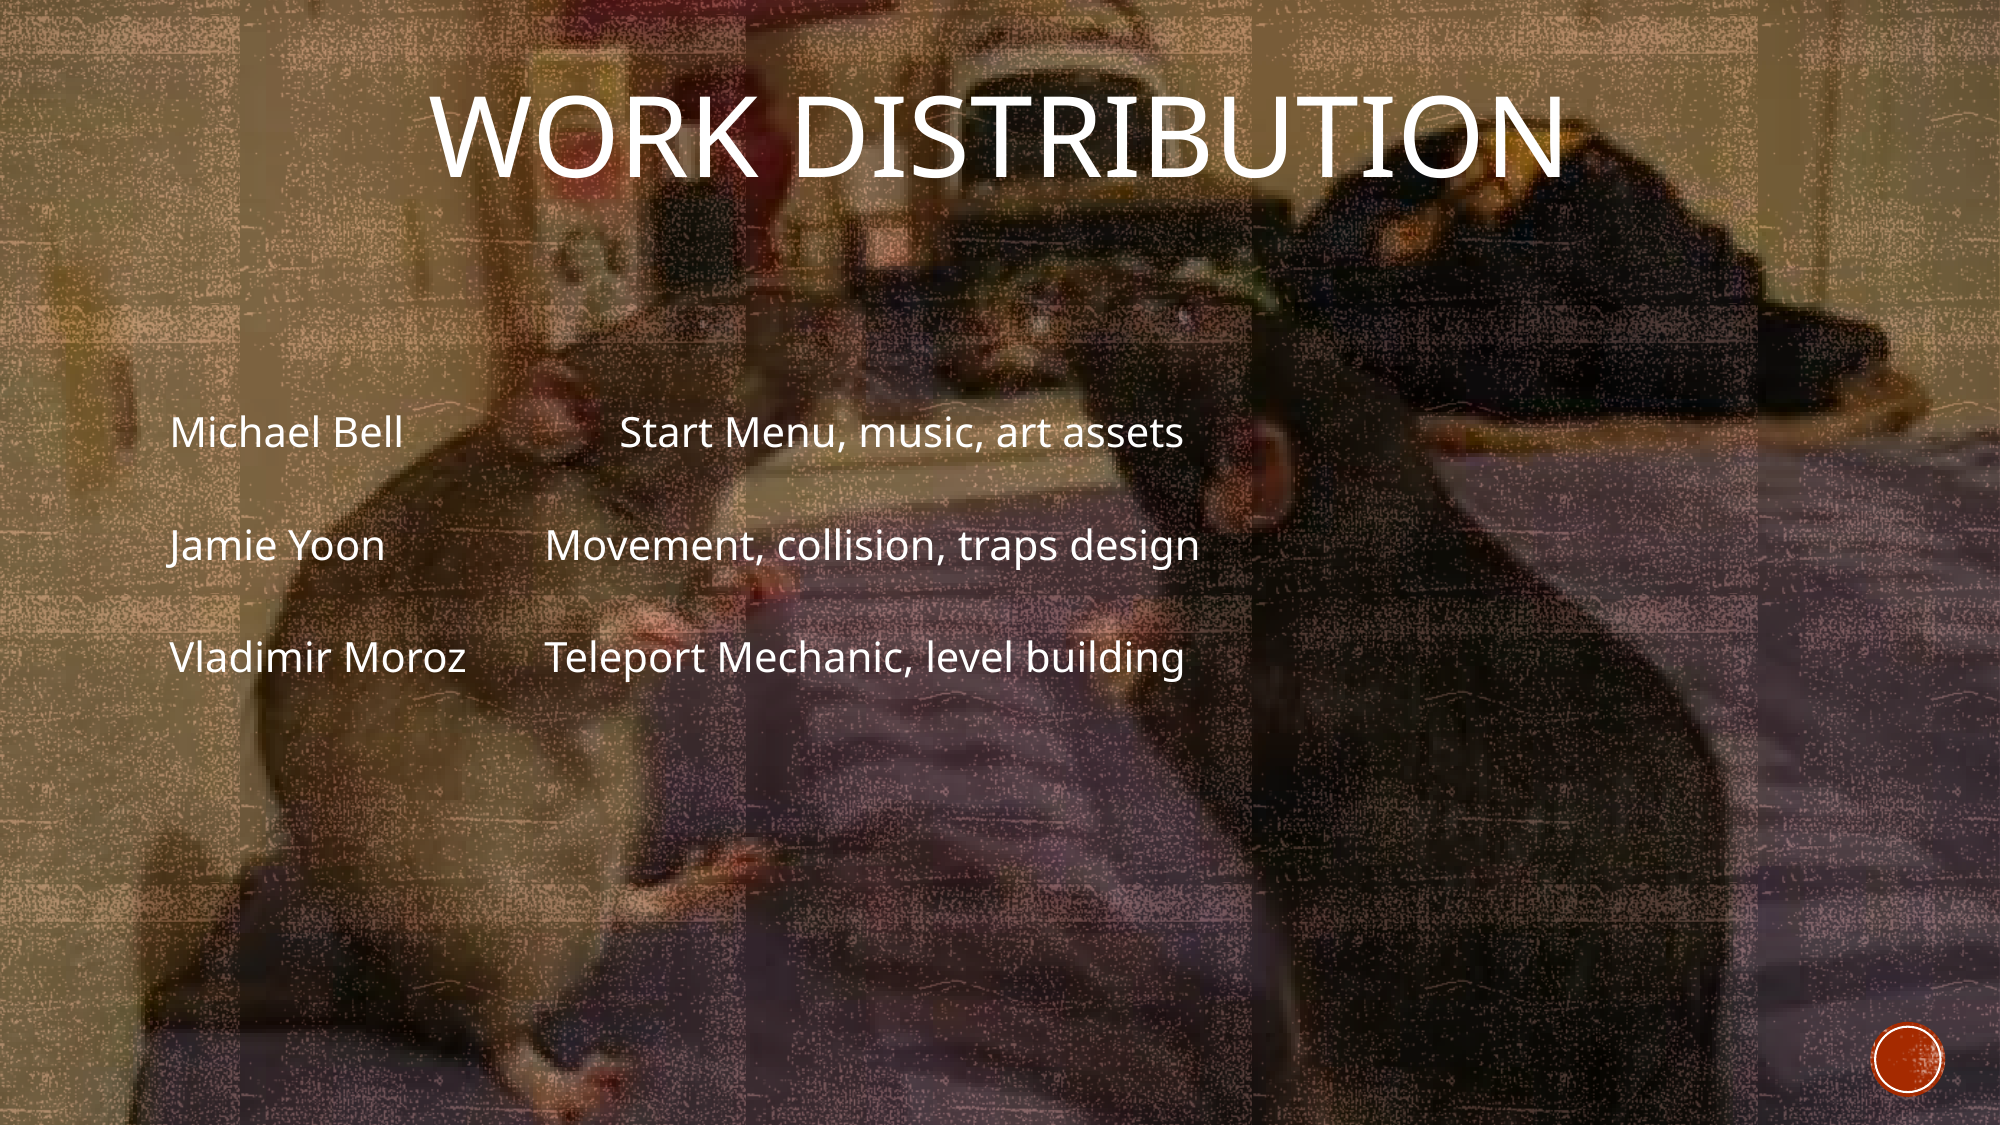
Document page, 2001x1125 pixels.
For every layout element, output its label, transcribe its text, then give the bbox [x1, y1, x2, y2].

text_box Michael Bell Start Menu, music, art assets Jamie Yoon Movement, collision, traps design Vladimir Moroz Teleport Mechanic, level building [154, 347, 1871, 1013]
text_box [0, 264, 2000, 1125]
title Work Distribution [0, 0, 2000, 264]
